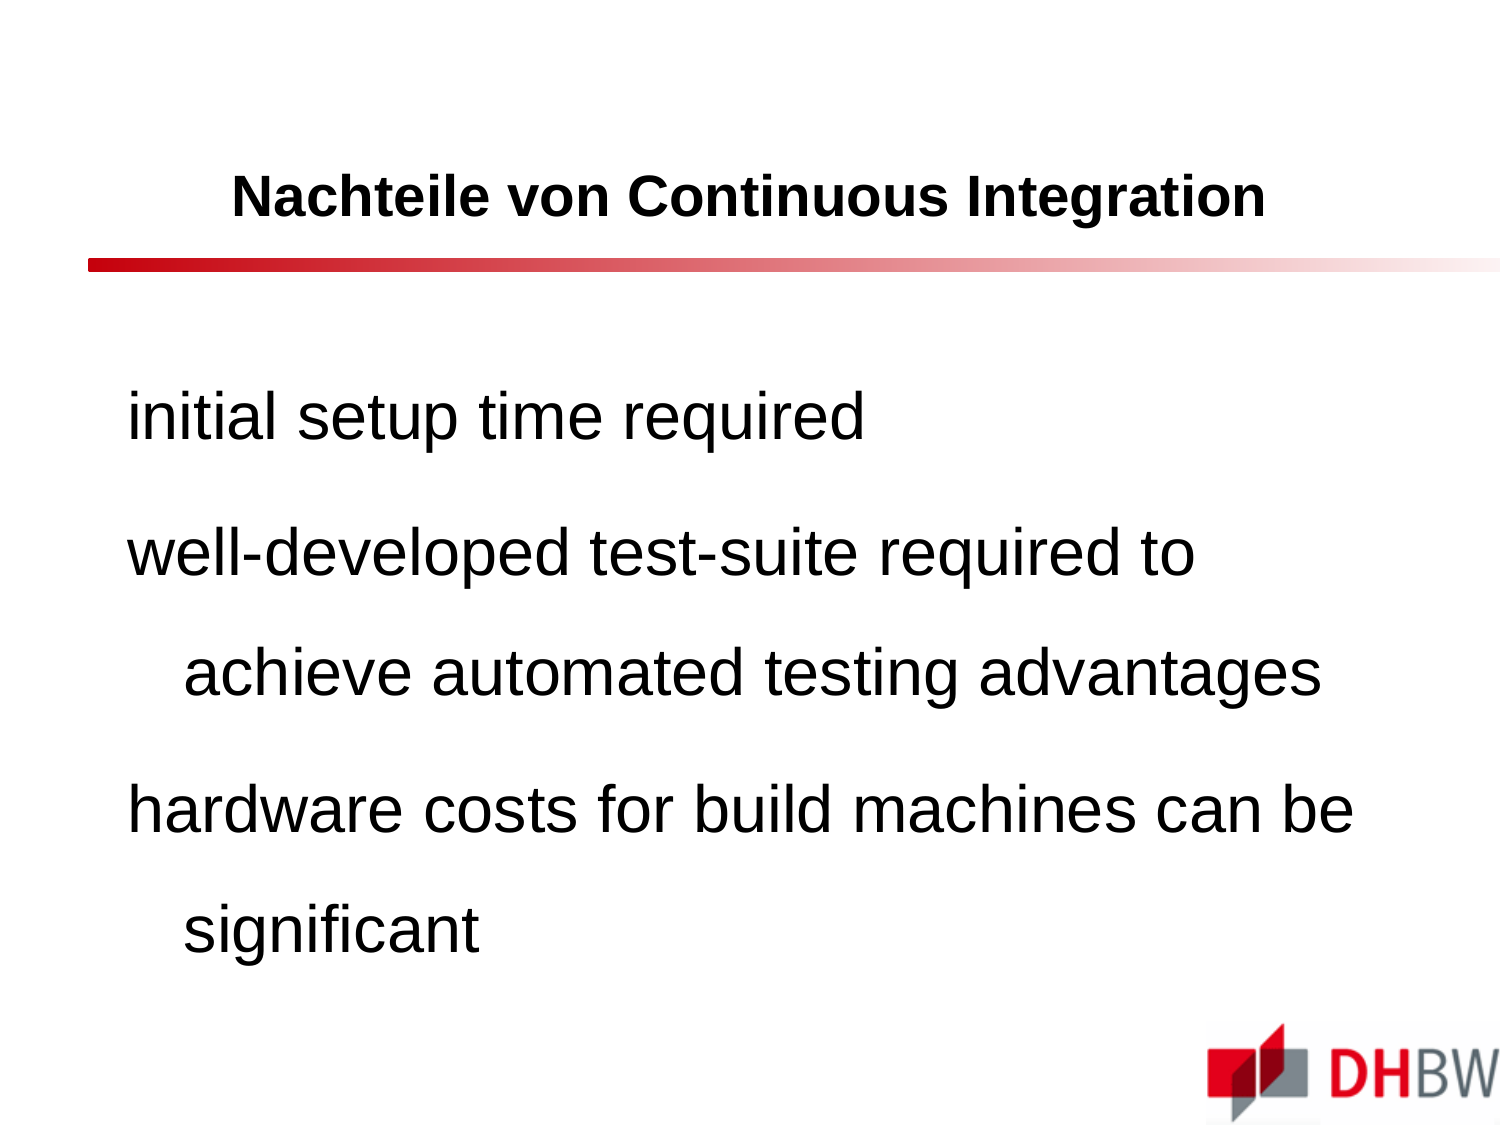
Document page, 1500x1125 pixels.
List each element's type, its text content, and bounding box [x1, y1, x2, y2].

picture [1206, 1021, 1500, 1125]
title Nachteile von Continuous Integration [112, 20, 1388, 324]
list initial setup time required well-developed test-suite required to achieve automated testing advantages hardware costs for build machines can be significant [112, 324, 1388, 1110]
